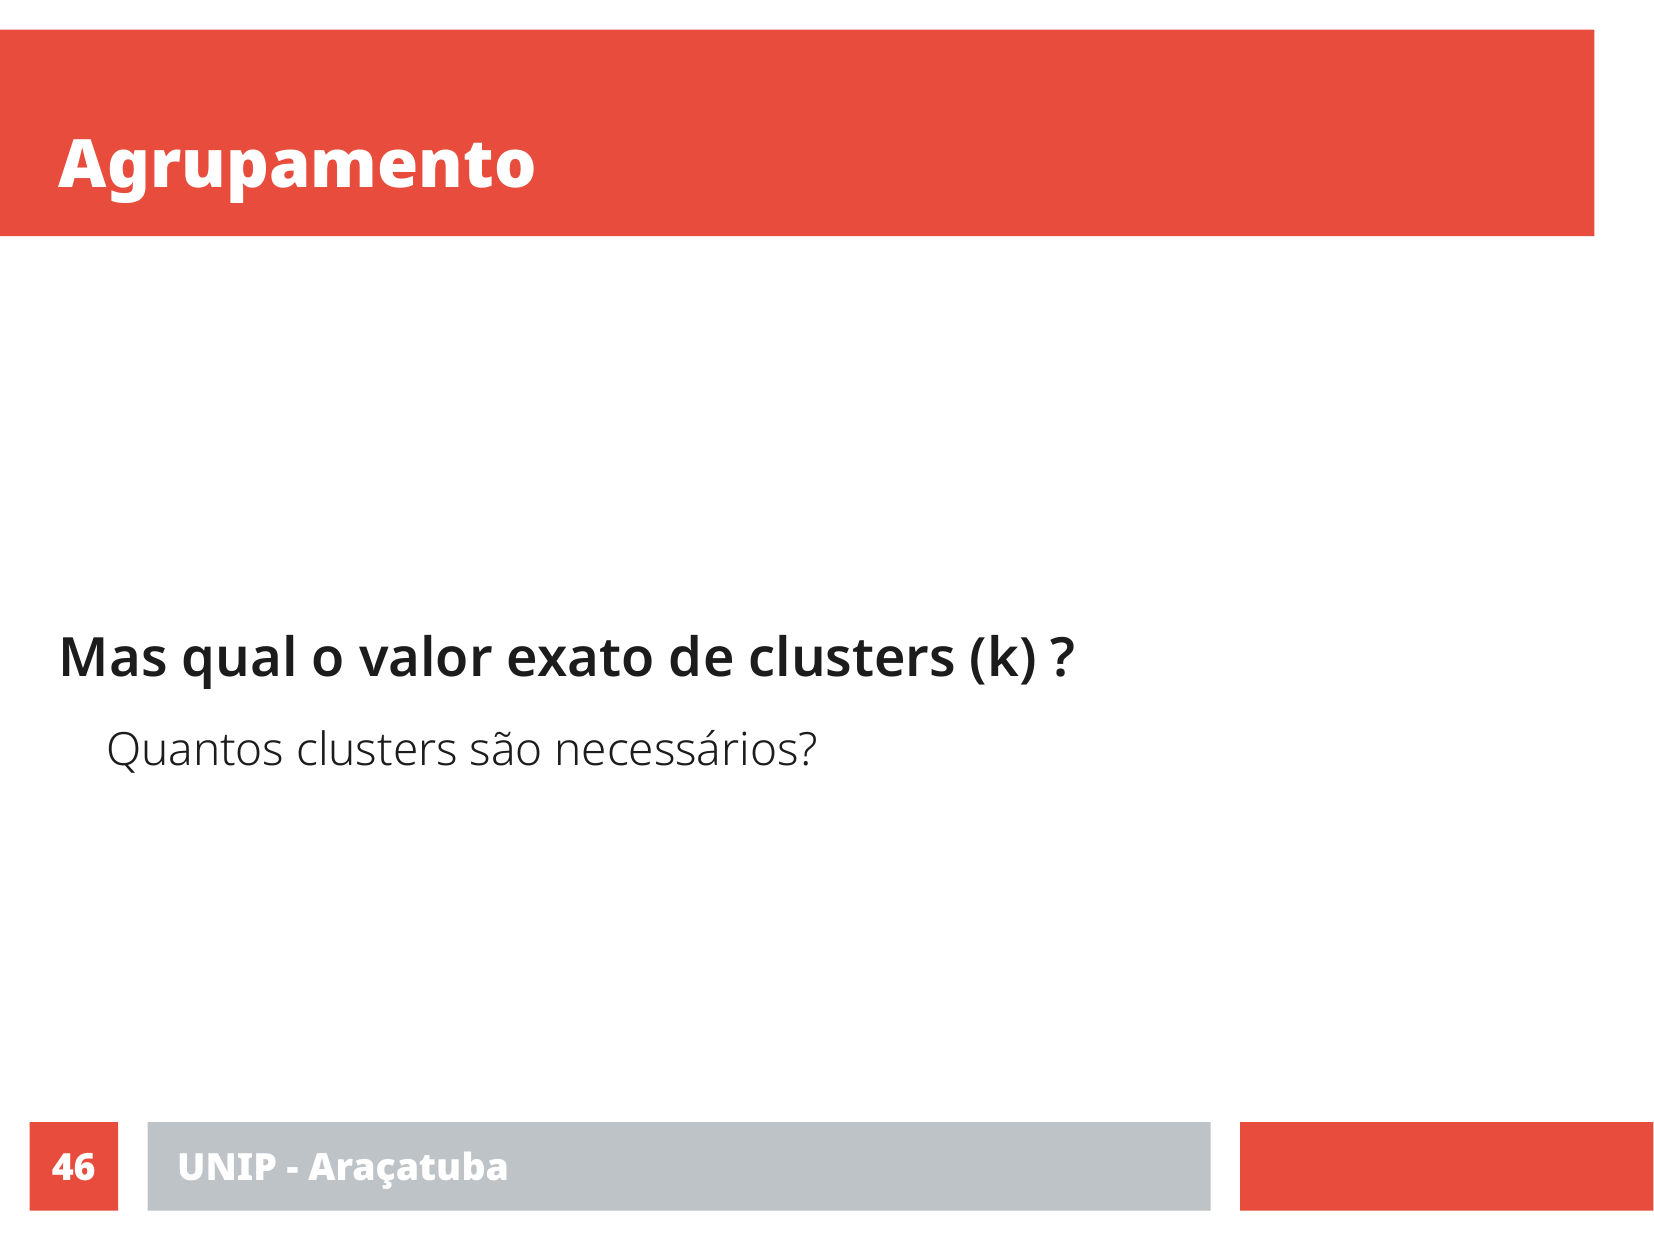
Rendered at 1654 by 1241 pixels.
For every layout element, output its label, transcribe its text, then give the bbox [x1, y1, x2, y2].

title Agrupamento [59, 59, 1595, 207]
list Mas qual o valor exato de clusters (k) ? Quantos clusters são necessários? [59, 324, 1565, 1093]
